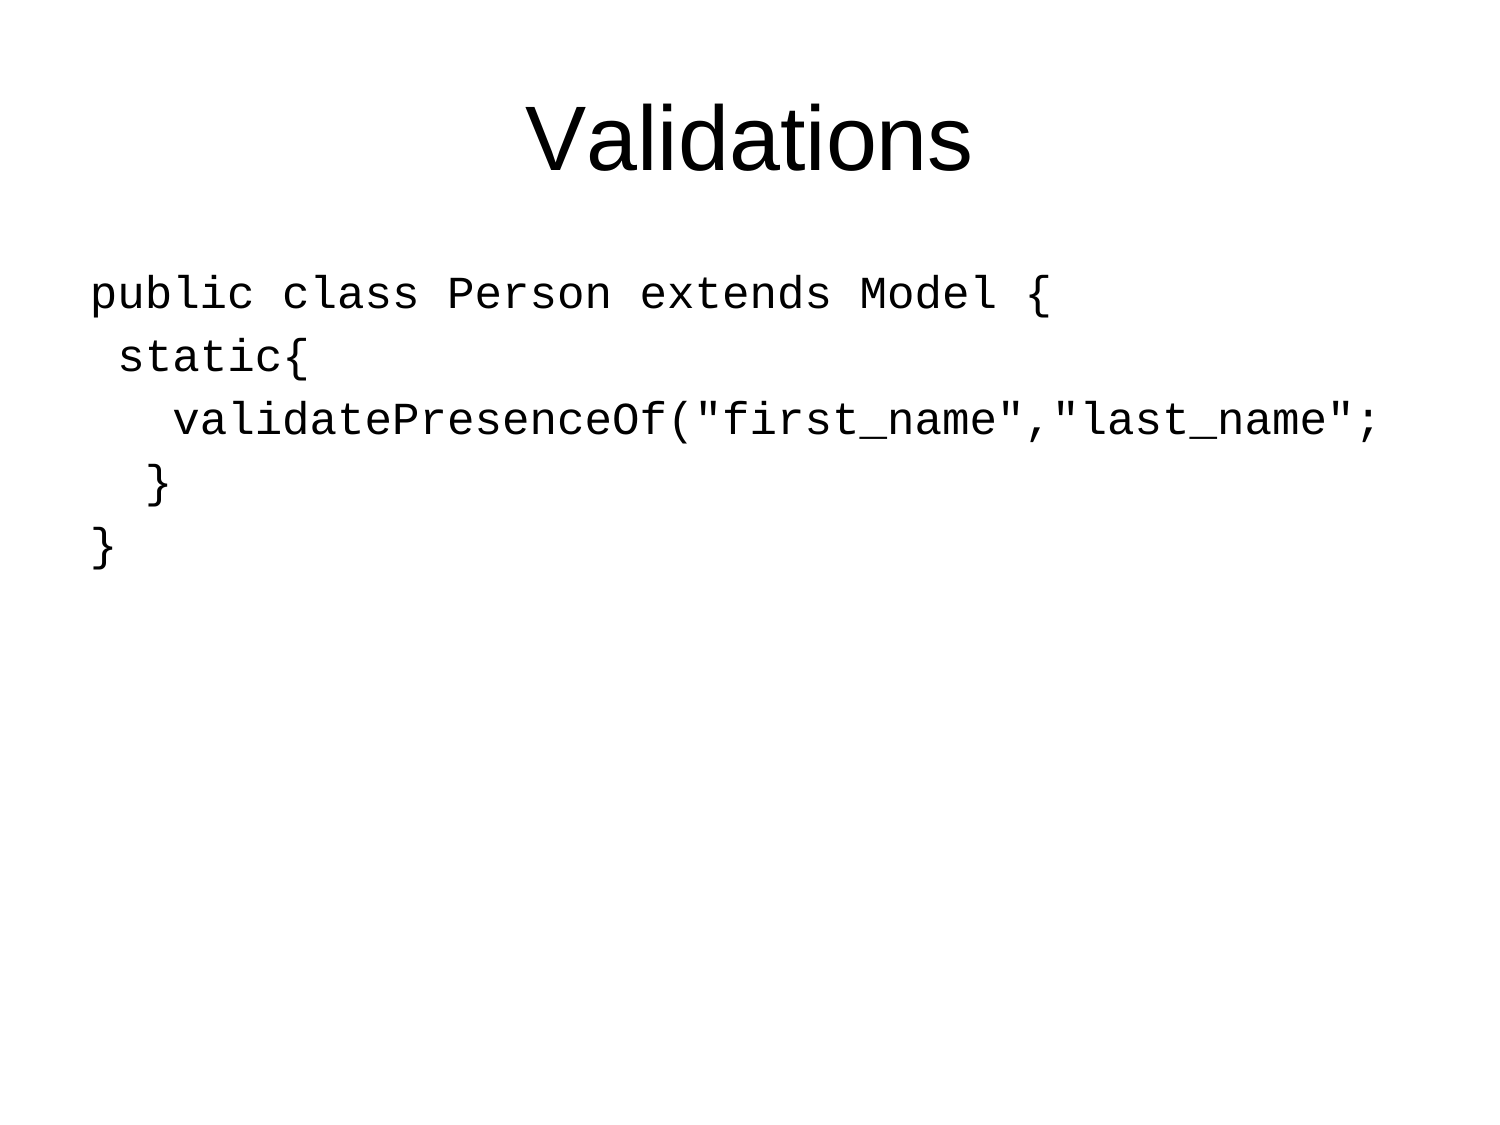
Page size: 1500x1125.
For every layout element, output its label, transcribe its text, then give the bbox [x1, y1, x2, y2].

list public class Person extends Model { static{ validatePresenceOf("first_name","last_name"; } } [75, 262, 1426, 1005]
title Validations [75, 45, 1426, 233]
